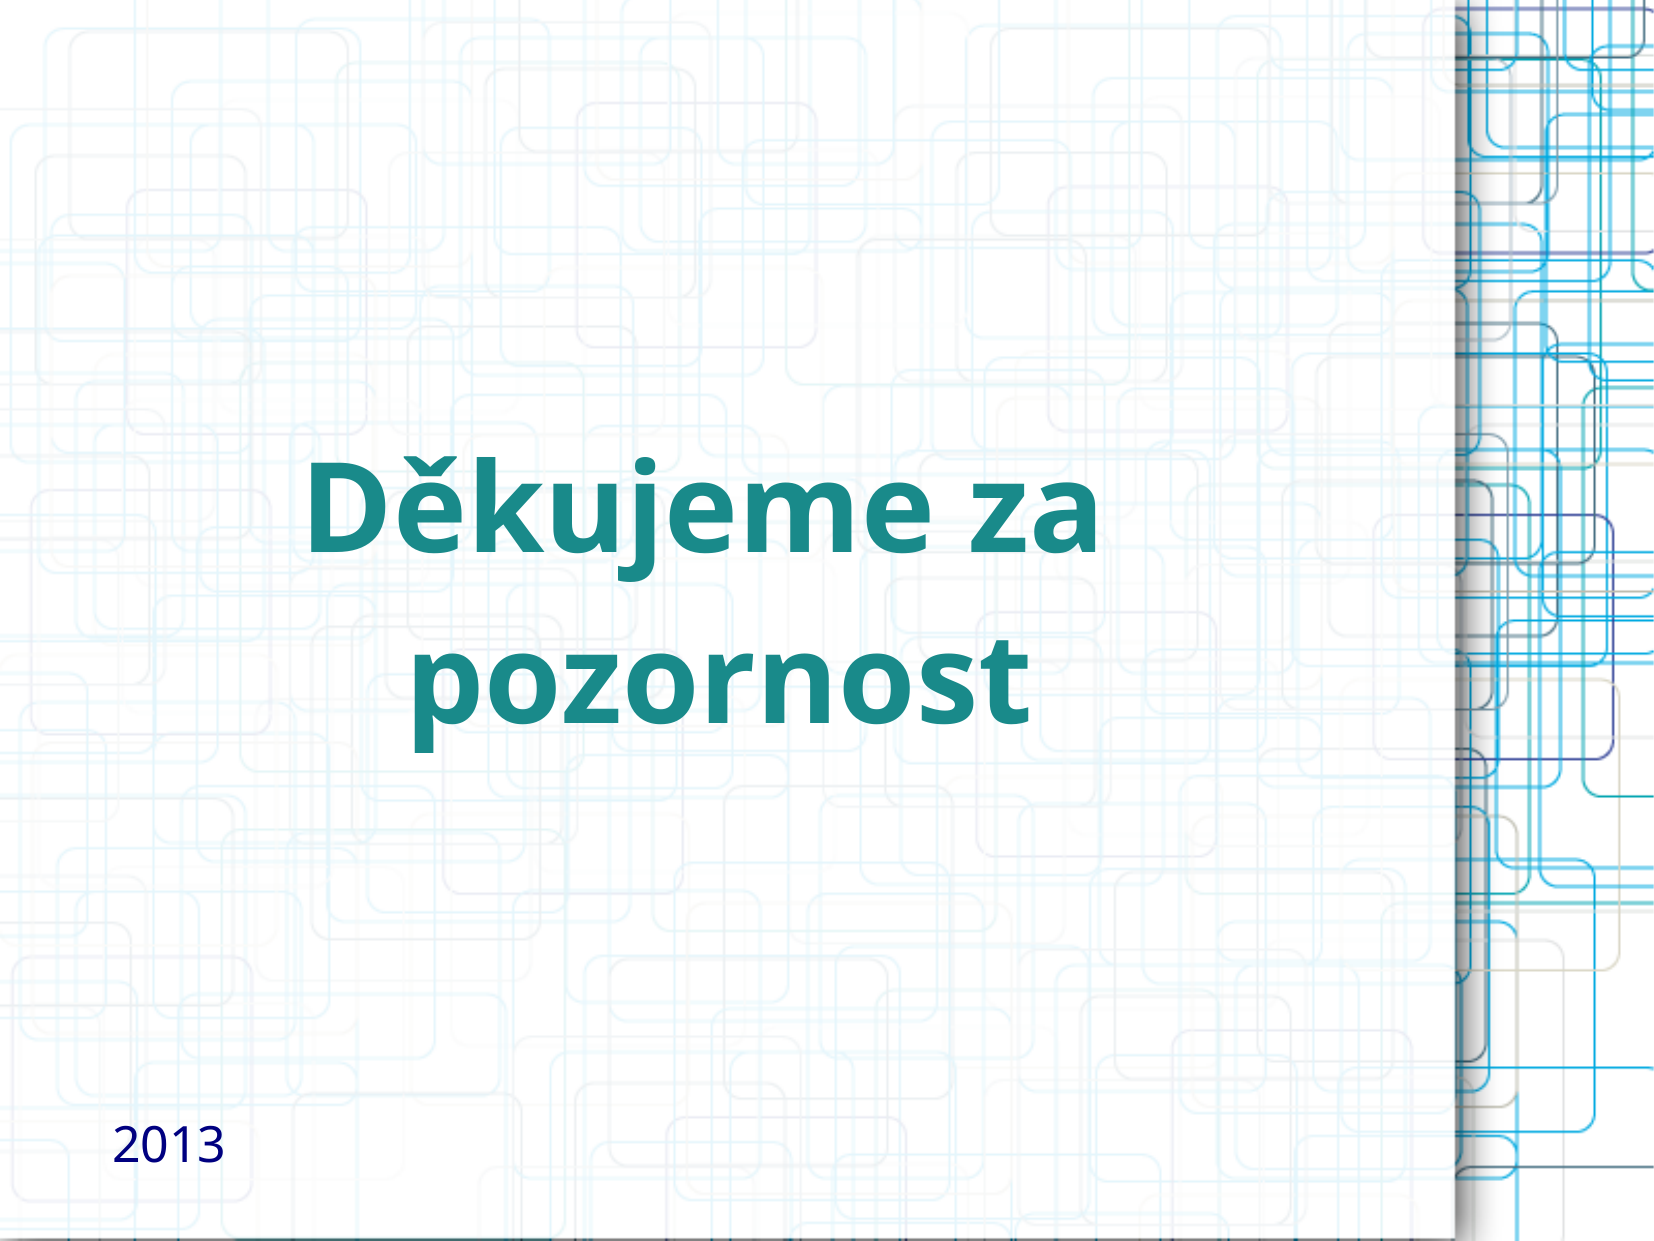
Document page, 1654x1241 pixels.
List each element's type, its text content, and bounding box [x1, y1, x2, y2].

text_box 2013 [88, 1092, 249, 1182]
picture [0, 0, 1654, 1241]
subtitle Děkujeme za pozornost [0, 449, 1447, 730]
